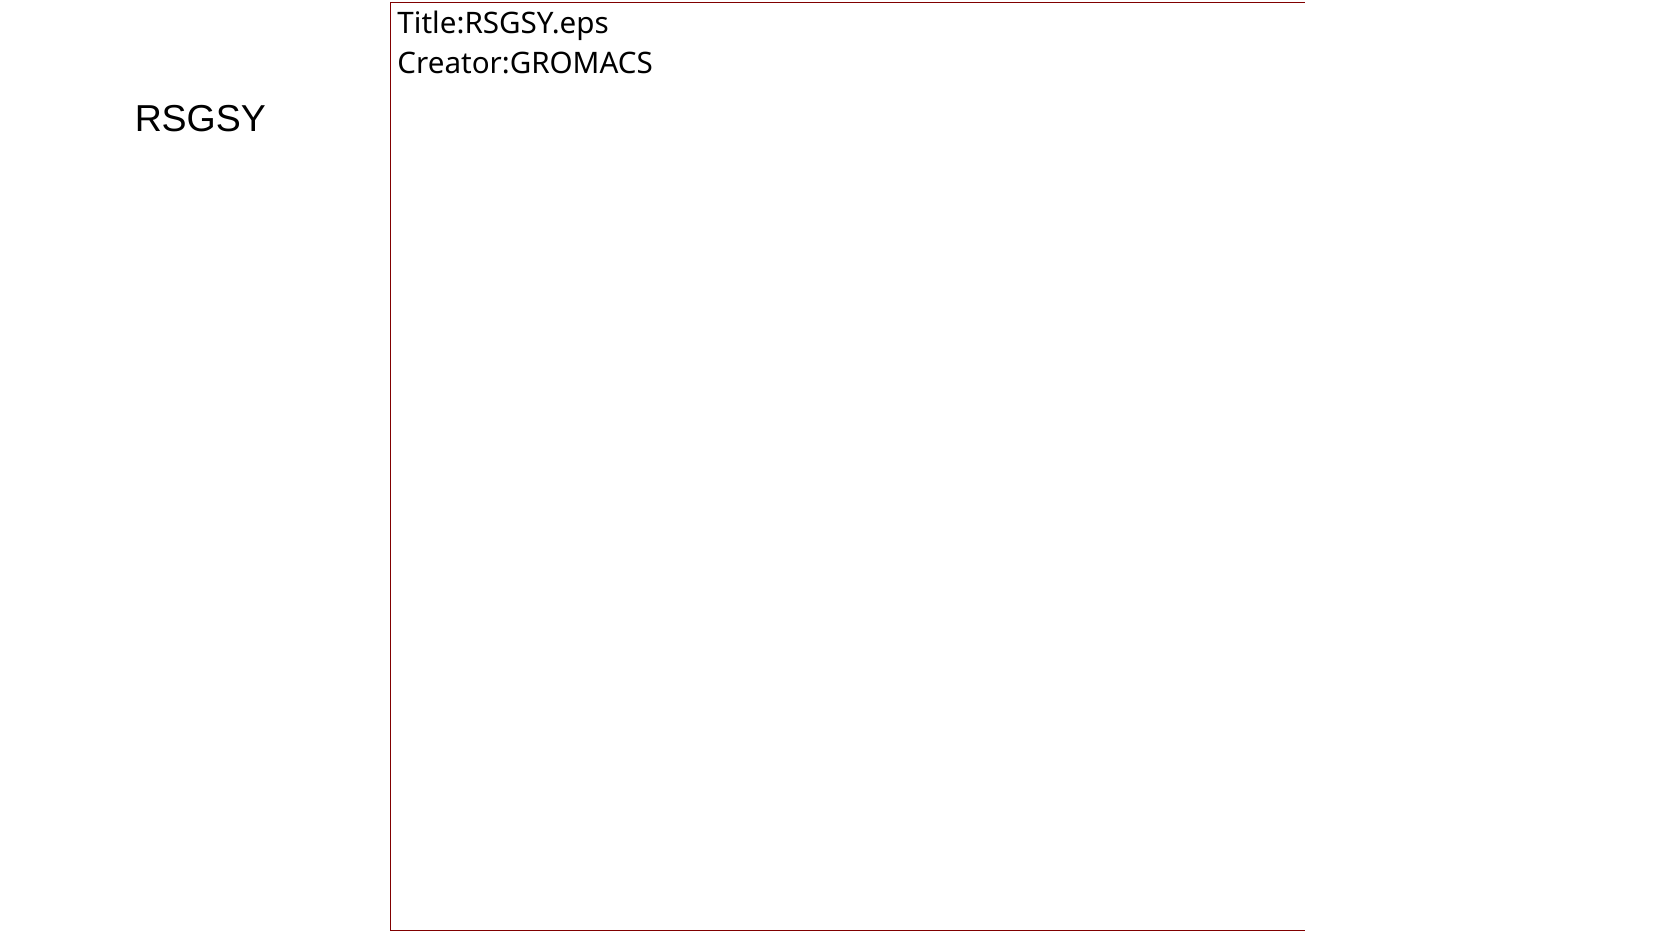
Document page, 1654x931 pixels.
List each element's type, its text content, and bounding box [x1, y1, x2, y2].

picture [387, 0, 1306, 931]
text_box RSGSY [120, 90, 286, 147]
